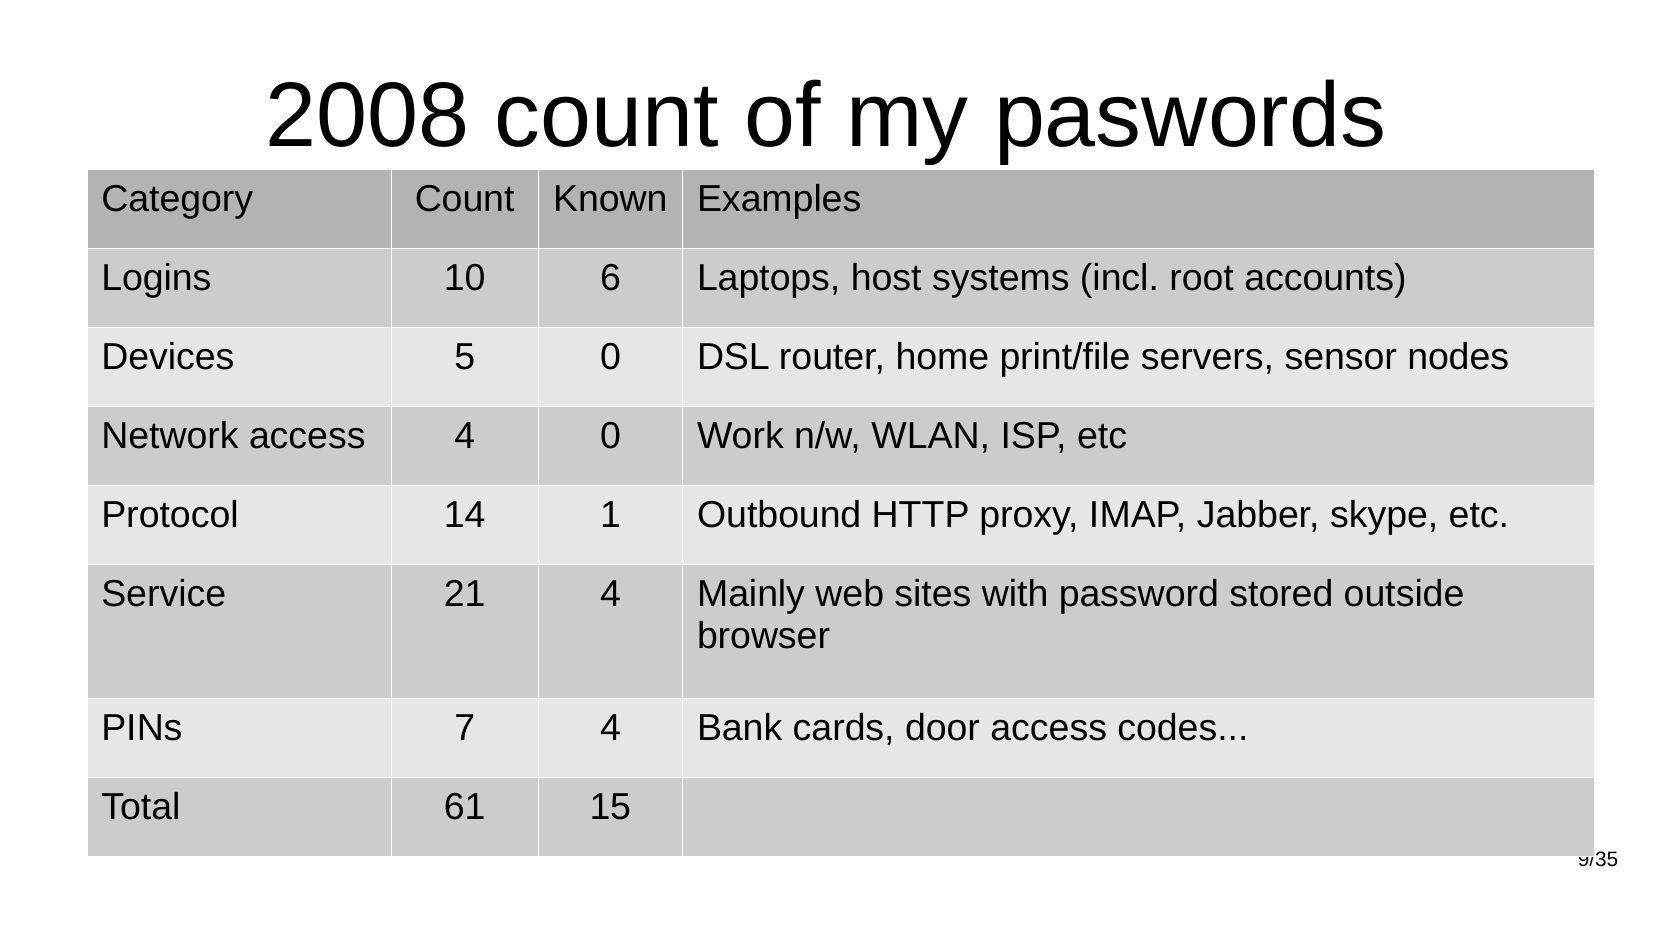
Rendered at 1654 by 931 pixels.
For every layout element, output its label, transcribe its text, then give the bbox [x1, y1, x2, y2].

table_cell 6 [539, 249, 682, 327]
table_cell 5 [392, 328, 538, 406]
table_header Known [539, 170, 682, 248]
table_cell Devices [88, 328, 391, 406]
table_cell 15 [539, 778, 682, 856]
table_cell Laptops, host systems (incl. root accounts) [683, 249, 1594, 327]
table_cell [683, 778, 1594, 856]
table_cell Total [88, 778, 391, 856]
table_cell Logins [88, 249, 391, 327]
table_cell 0 [539, 328, 682, 406]
table_header Category [88, 170, 391, 248]
table_cell PINs [88, 699, 391, 777]
table_cell DSL router, home print/file servers, sensor nodes [683, 328, 1594, 406]
table_cell 61 [392, 778, 538, 856]
table_cell Mainly web sites with password stored outside browser [683, 565, 1594, 698]
table_cell 0 [539, 407, 682, 485]
table_cell Work n/w, WLAN, ISP, etc [683, 407, 1594, 485]
table_cell 14 [392, 486, 538, 564]
title 2008 count of my paswords [82, 37, 1571, 193]
table_cell Service [88, 565, 391, 698]
table_cell Bank cards, door access codes... [683, 699, 1594, 777]
table_cell 1 [539, 486, 682, 564]
table_cell Protocol [88, 486, 391, 564]
table_cell Network access [88, 407, 391, 485]
table_cell 4 [539, 565, 682, 698]
table_cell 7 [392, 699, 538, 777]
table_cell 4 [539, 699, 682, 777]
table_cell 4 [392, 407, 538, 485]
table_cell Outbound HTTP proxy, IMAP, Jabber, skype, etc. [683, 486, 1594, 564]
table_cell 10 [392, 249, 538, 327]
table_header Count [392, 170, 538, 248]
table_header Examples [683, 170, 1594, 248]
table_cell 21 [392, 565, 538, 698]
